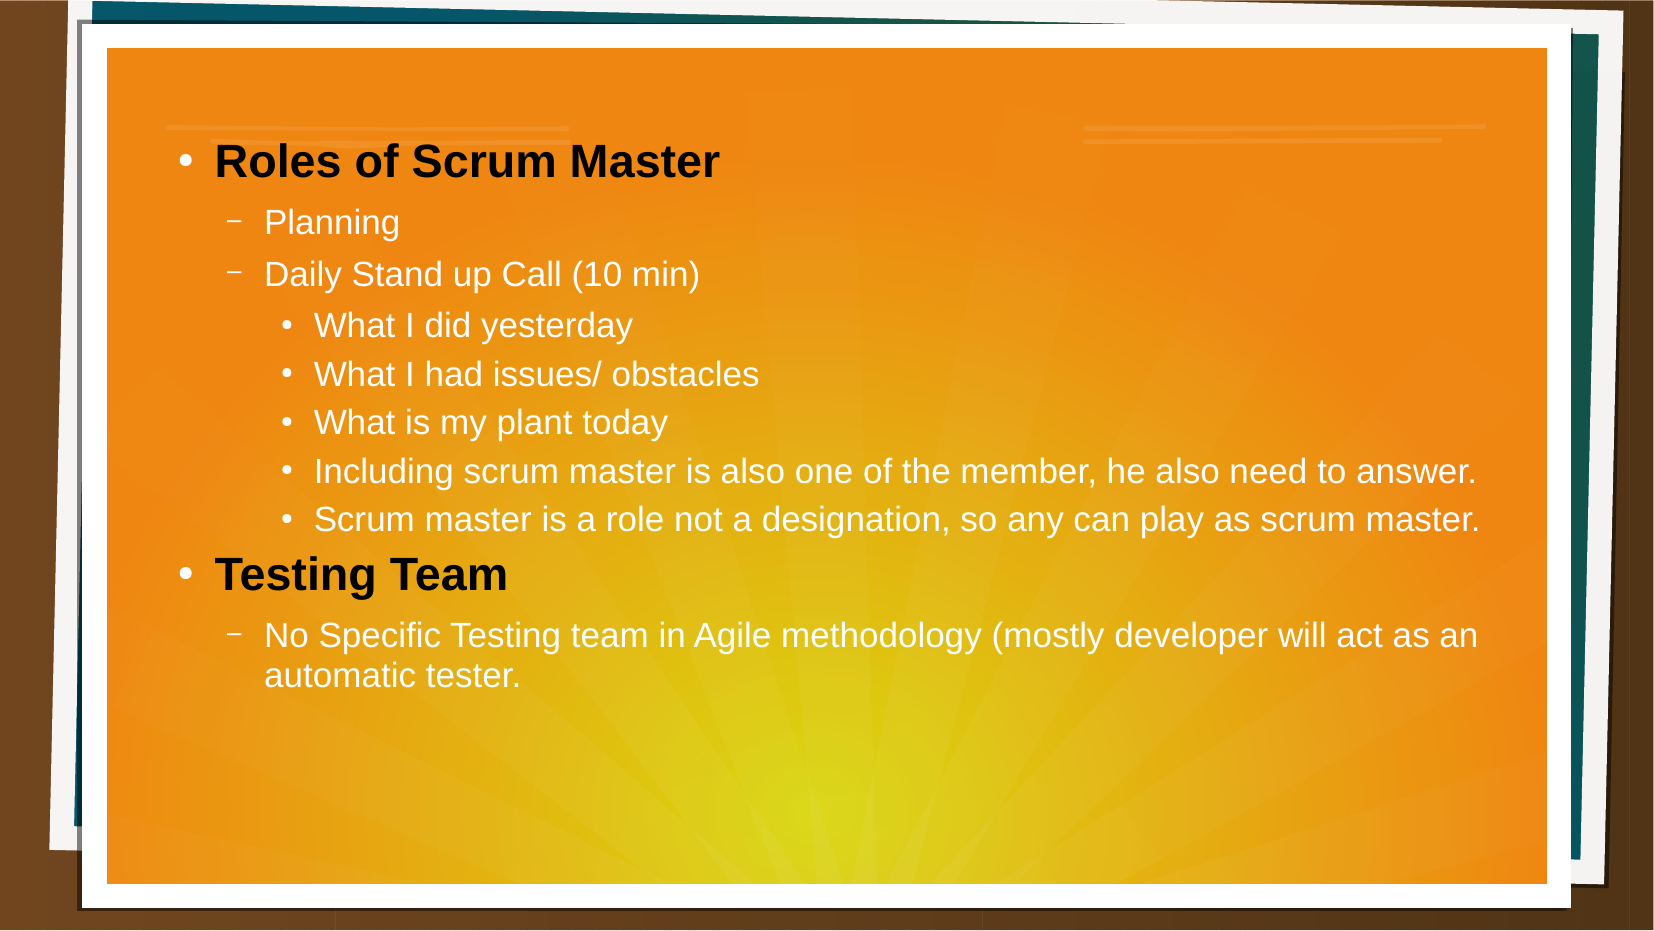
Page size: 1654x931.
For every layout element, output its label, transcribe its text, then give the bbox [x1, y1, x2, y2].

list Roles of Scrum Master Planning Daily Stand up Call (10 min) What I did yesterday What I had issues/ obstacles What is my plant today Including scrum master is also one of the member, he also need to answer. Scrum master is a role not a designation, so any can play as scrum master. Testing Team No Specific Testing team in Agile methodology (mostly developer will act as an automatic tester. [165, 135, 1494, 726]
